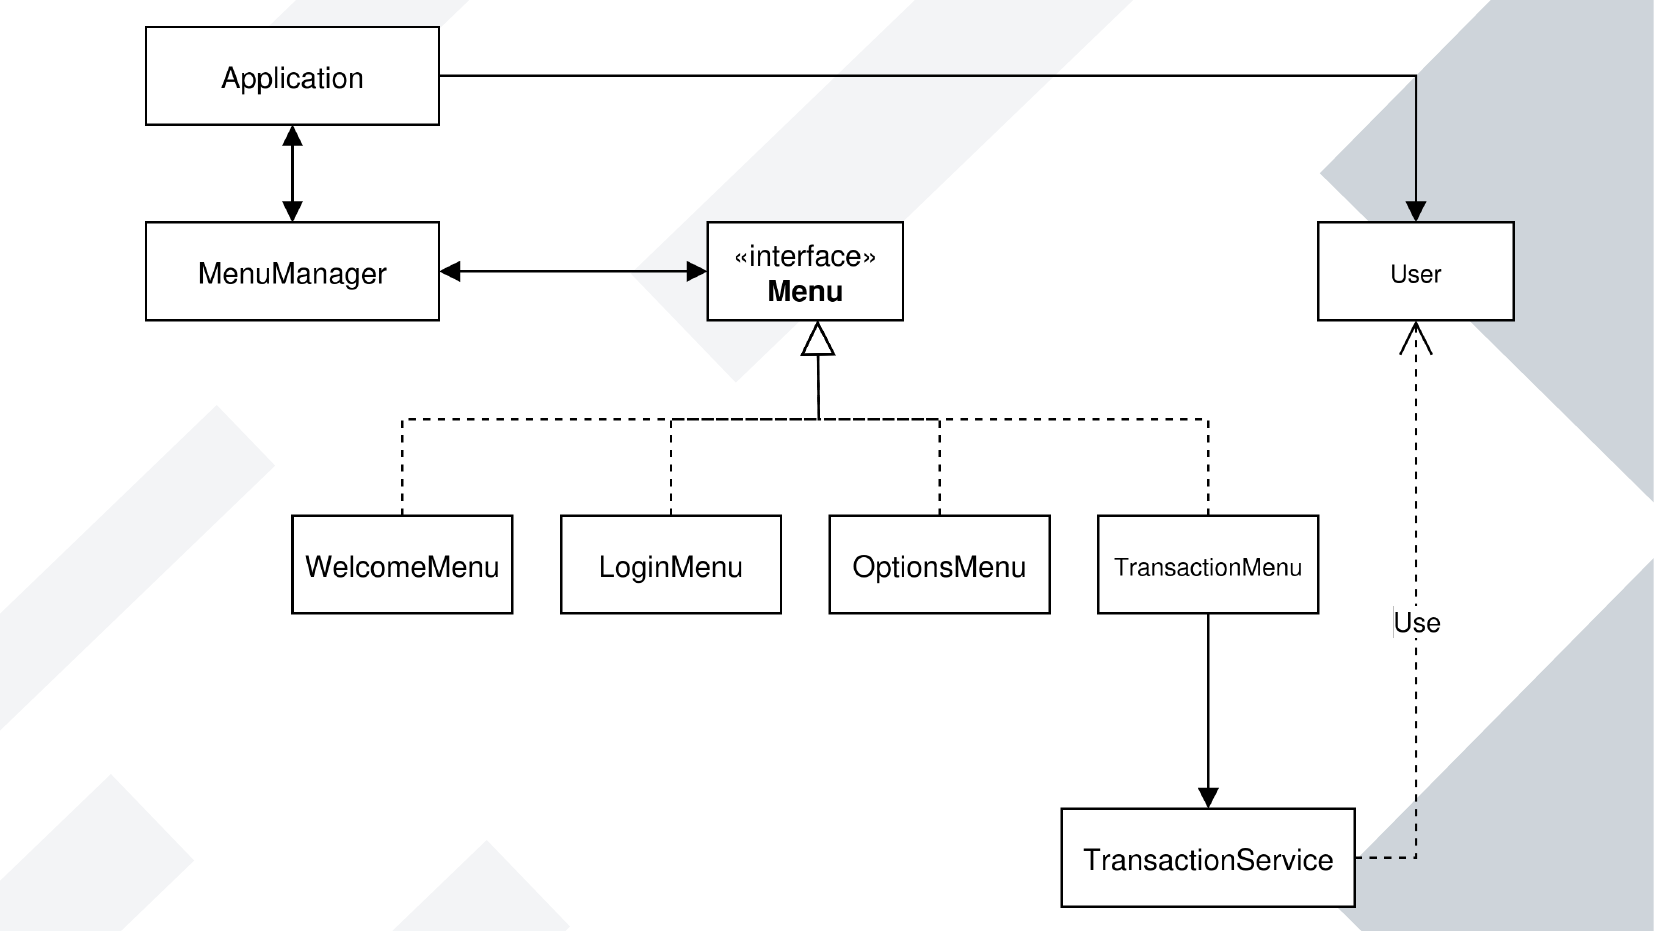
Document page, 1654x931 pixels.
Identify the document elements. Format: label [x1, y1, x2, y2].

picture [120, 1, 1539, 931]
